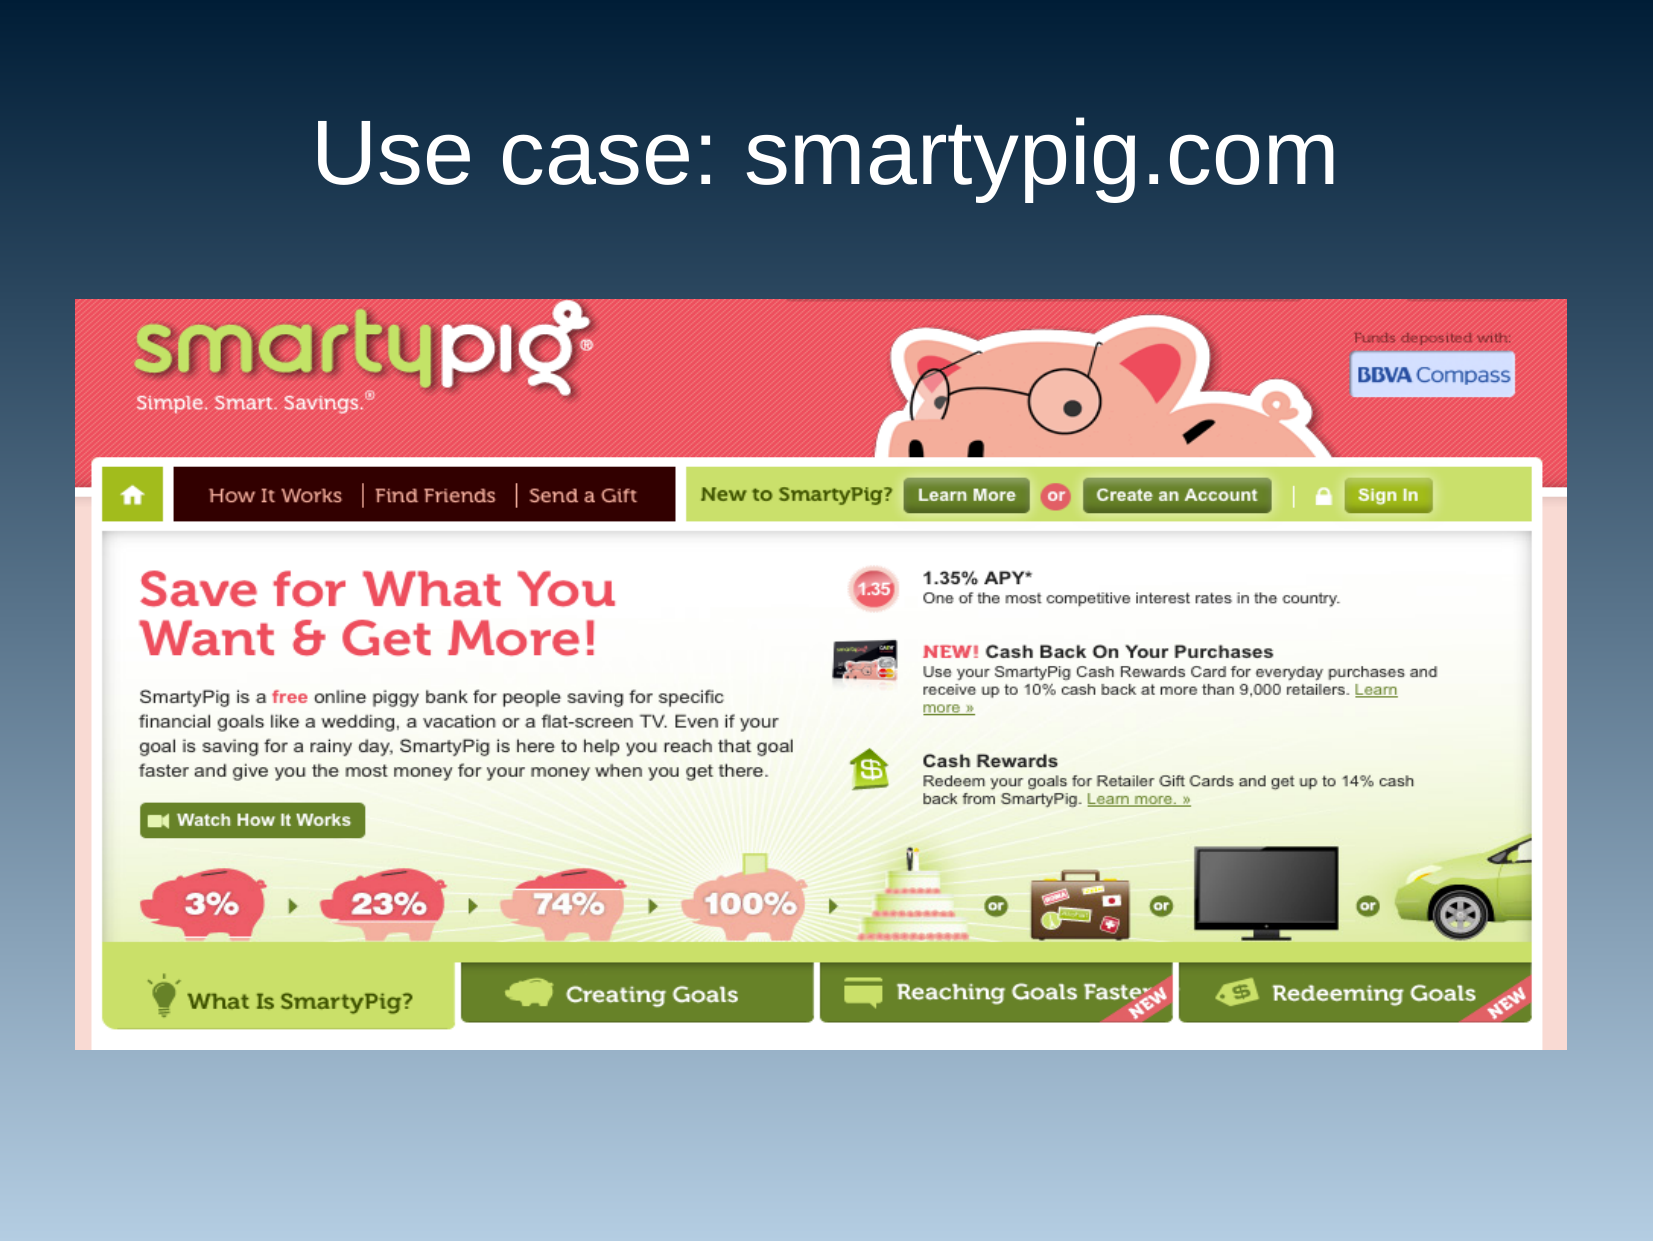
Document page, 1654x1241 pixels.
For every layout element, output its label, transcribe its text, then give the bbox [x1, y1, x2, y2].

title Use case: smartypig.com [82, 49, 1571, 257]
picture [75, 299, 1567, 1051]
